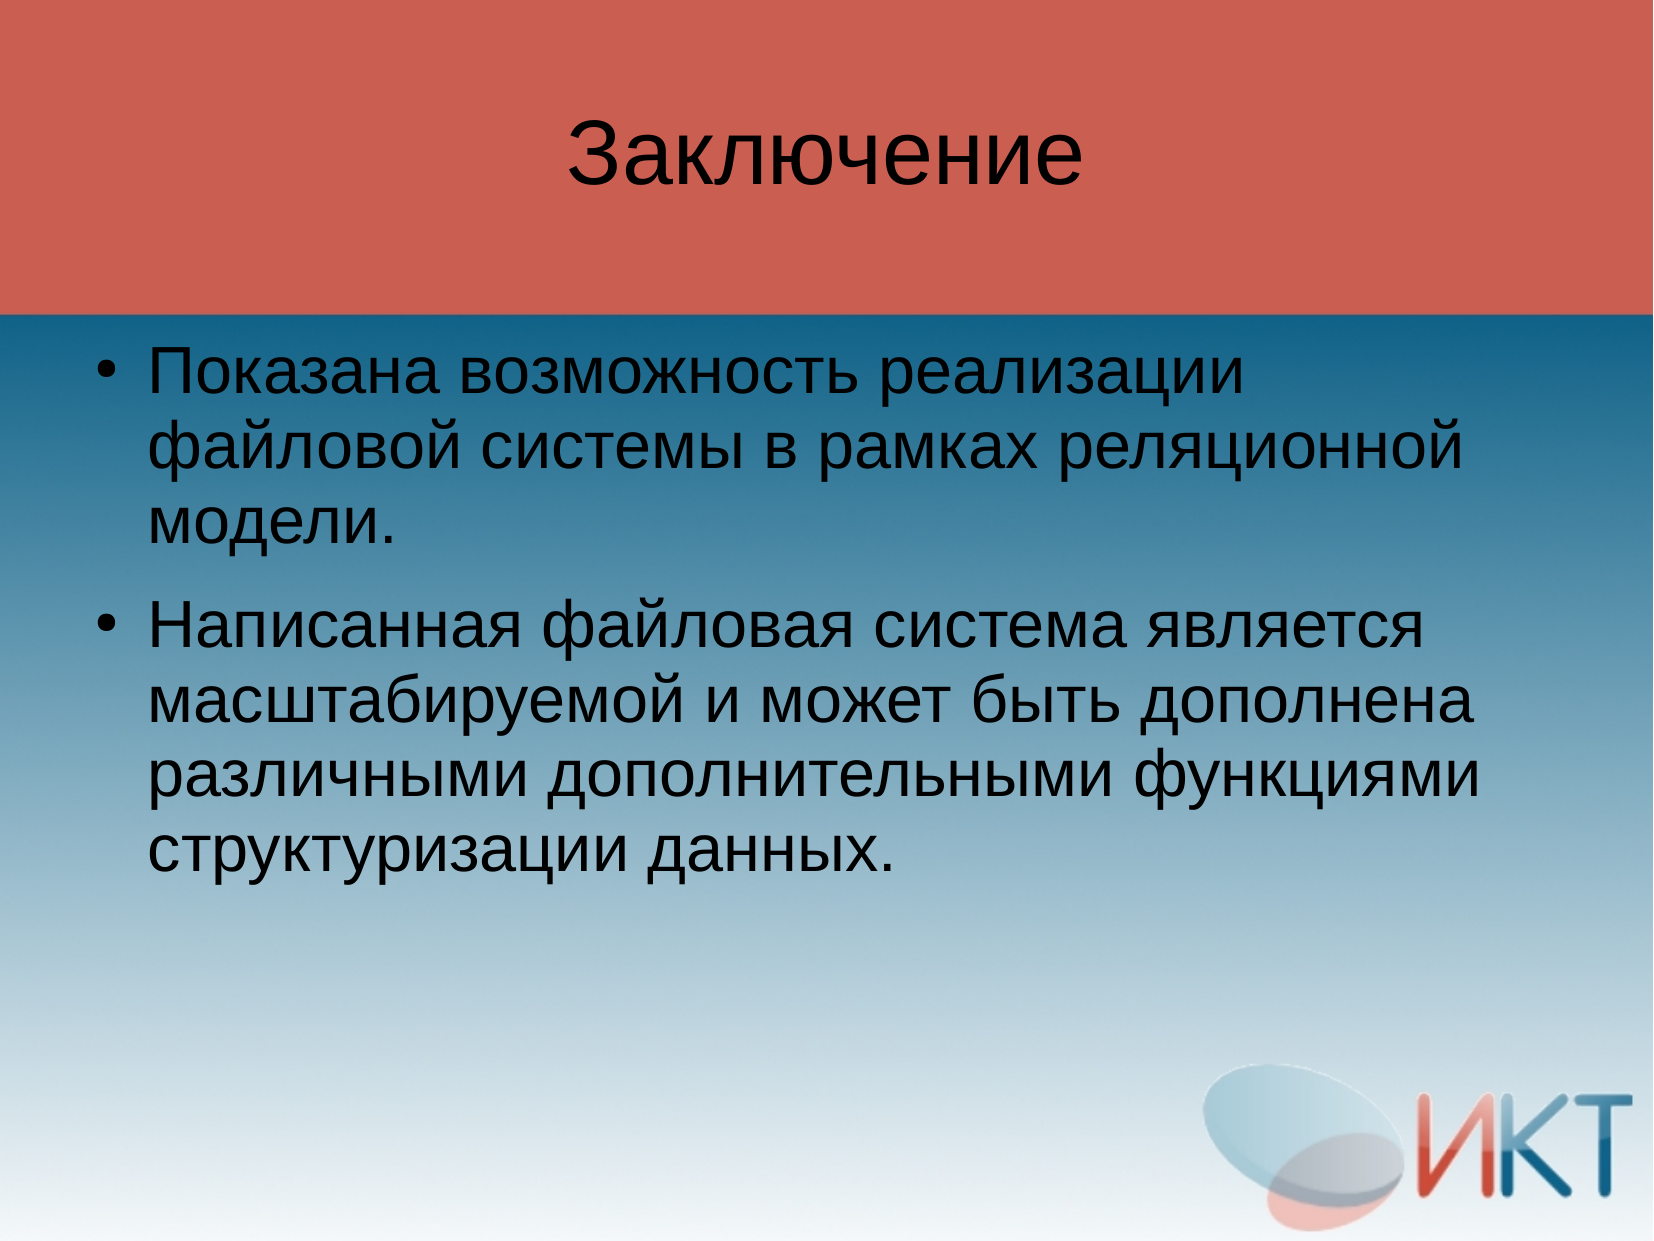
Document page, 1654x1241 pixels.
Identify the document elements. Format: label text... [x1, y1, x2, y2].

list Показана возможность реализации файловой системы в рамках реляционной модели. Написанная файловая система является масштабируемой и может быть дополнена различными дополнительными функциями структуризации данных. [76, 333, 1565, 1152]
title Заключение [82, 49, 1571, 257]
picture [0, 0, 1653, 1241]
